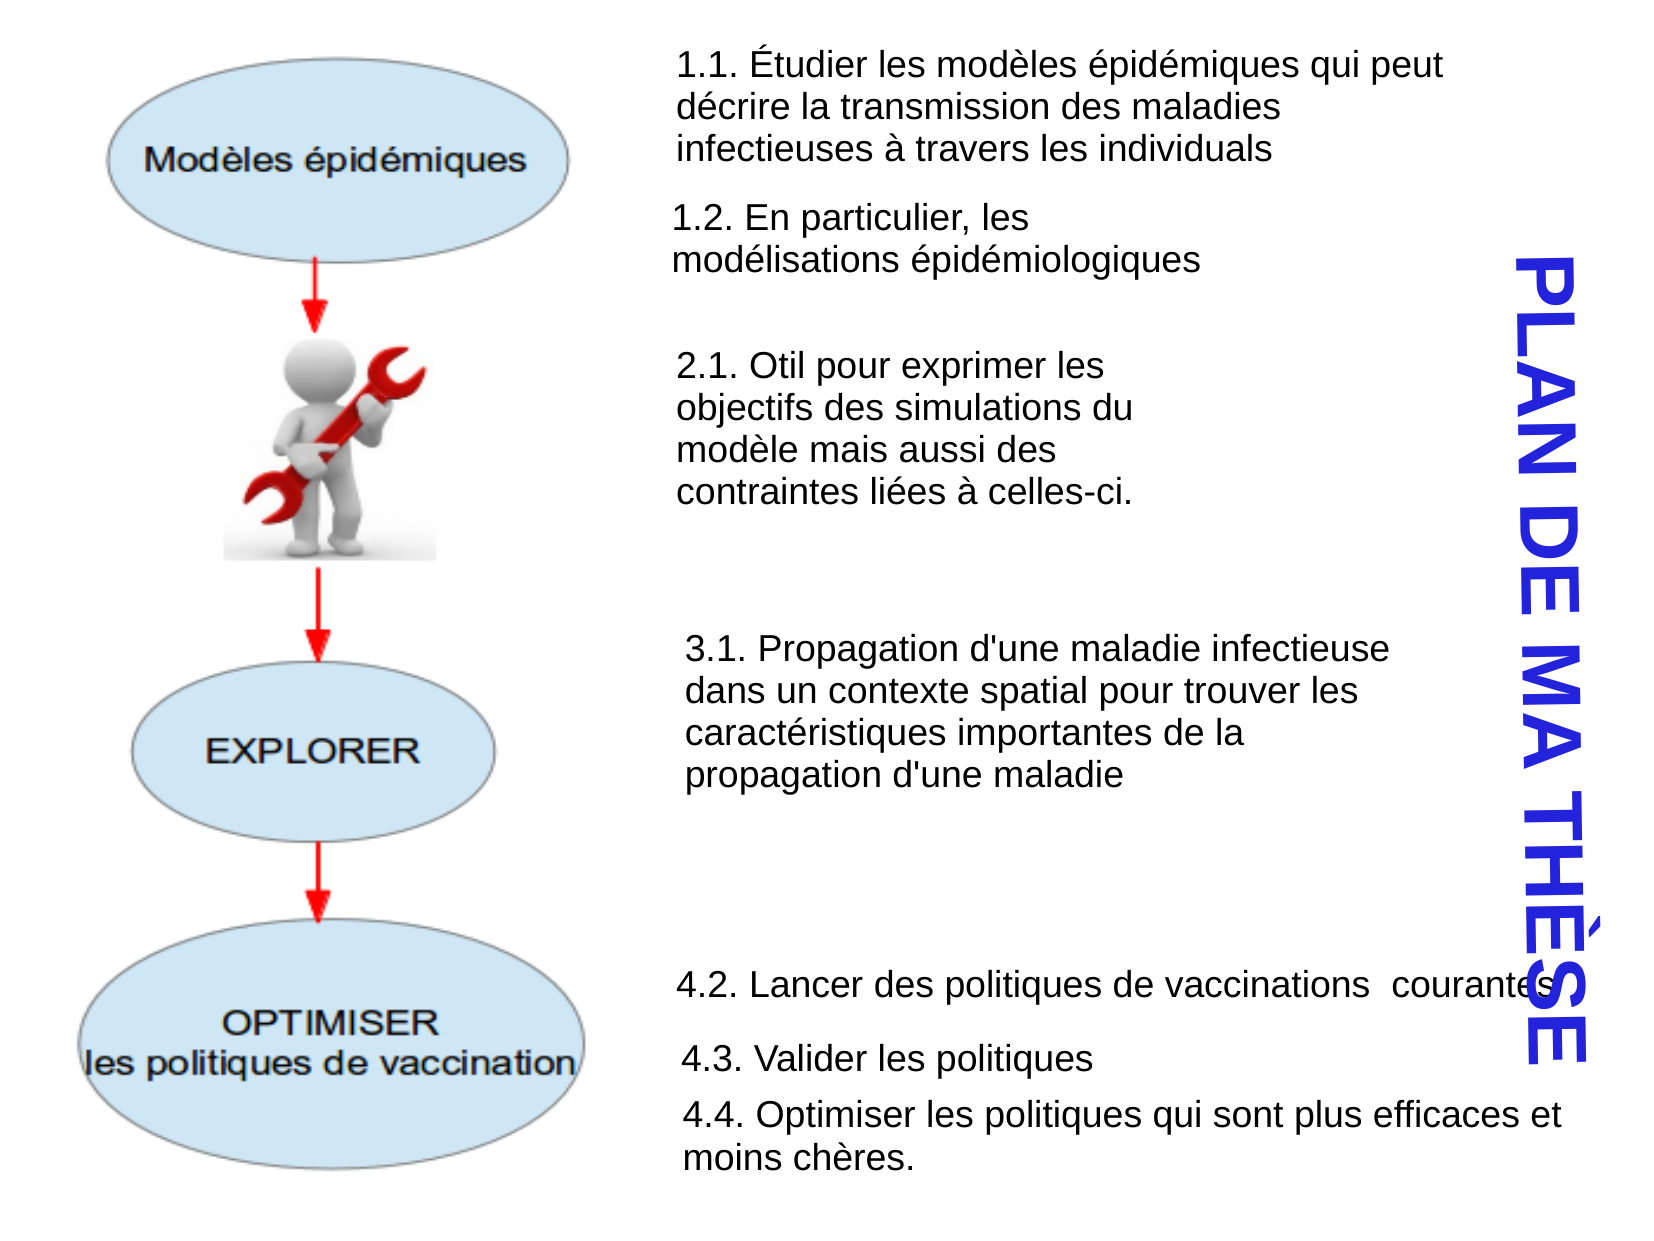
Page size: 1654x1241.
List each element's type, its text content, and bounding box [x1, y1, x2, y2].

text_box 1.1. Étudier les modèles épidémiques qui peut décrire la transmission des maladies infectieuses à travers les individuals [661, 36, 1465, 178]
text_box 3.1. Propagation d'une maladie infectieuse dans un contexte spatial pour trouver les caractéristiques importantes de la propagation d'une maladie [670, 620, 1406, 804]
text_box 4.4. Optimiser les politiques qui sont plus efficaces et moins chères. [668, 1086, 1597, 1186]
text_box 2.1. Otil pour exprimer les objectifs des simulations du modèle mais aussi des contraintes liées à celles-ci. [661, 336, 1257, 520]
text_box PLAN DE MA THÈSE [1490, 237, 1612, 1084]
text_box 4.3. Valider les politiques [666, 1029, 1237, 1087]
picture [59, 53, 626, 1182]
text_box 1.2. En particulier, les modélisations épidémiologiques [656, 188, 1276, 288]
text_box 4.2. Lancer des politiques de vaccinations courantes [661, 956, 1502, 1013]
